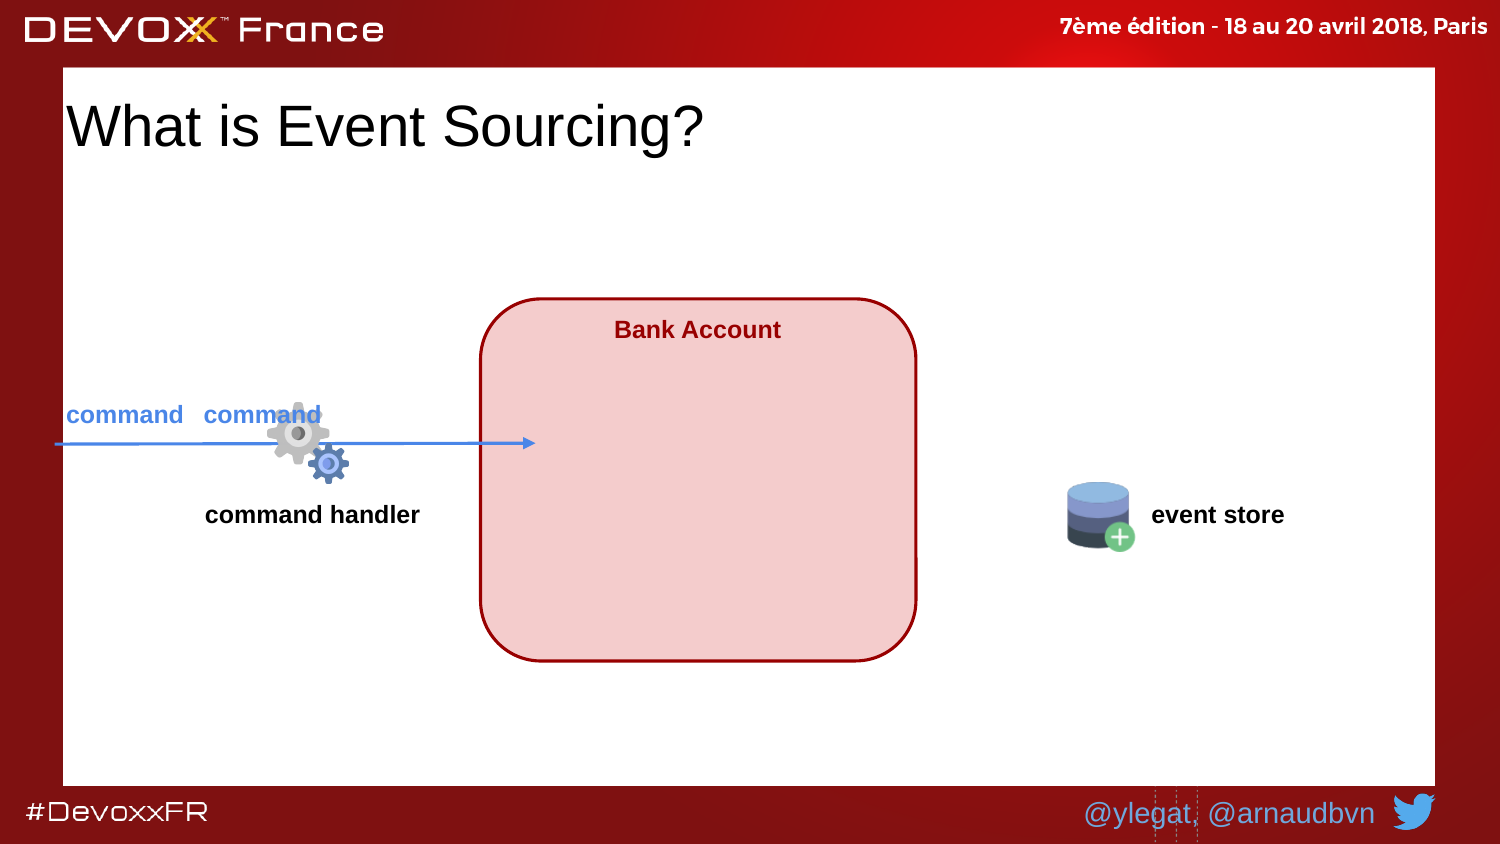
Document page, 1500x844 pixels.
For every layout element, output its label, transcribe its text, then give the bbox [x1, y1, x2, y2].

picture [0, 0, 1500, 844]
text_box Bank Account [599, 298, 808, 354]
text_box command handler [190, 483, 457, 560]
text_box command [51, 383, 188, 460]
text_box [480, 298, 916, 662]
text_box event store [1136, 483, 1322, 560]
text_box @ylegat, @arnaudbvn [1068, 779, 1399, 844]
text_box command [188, 383, 348, 460]
title What is Event Sourcing? [51, 72, 1449, 167]
